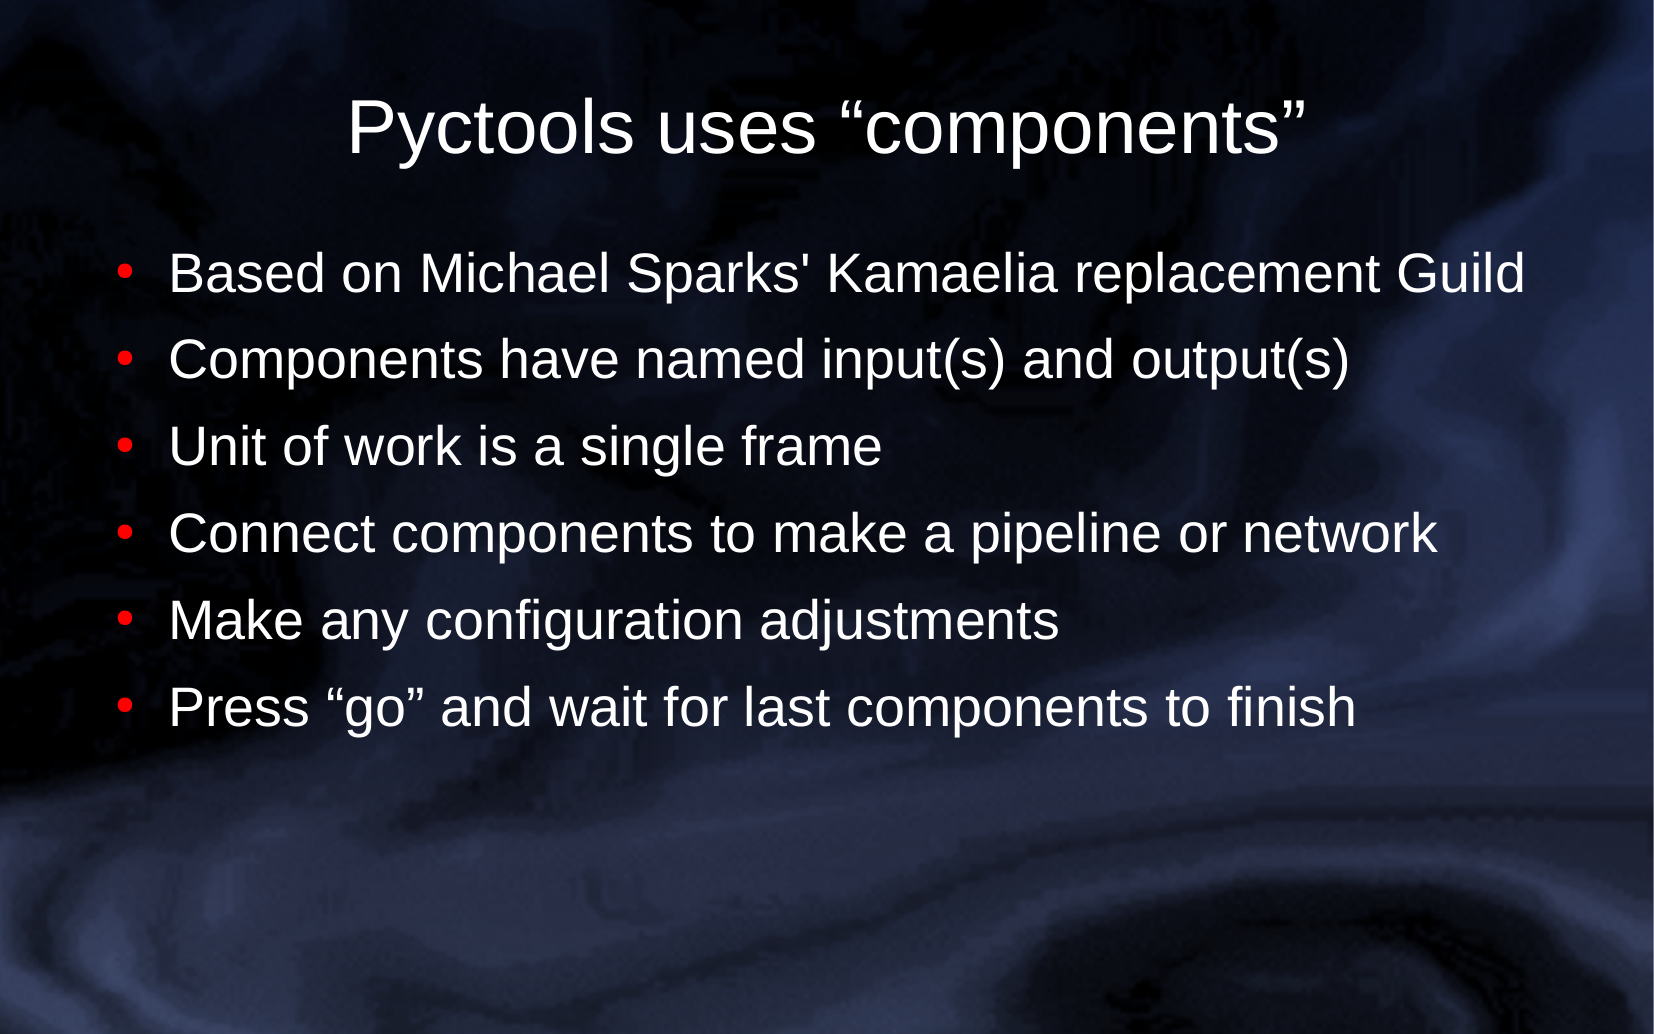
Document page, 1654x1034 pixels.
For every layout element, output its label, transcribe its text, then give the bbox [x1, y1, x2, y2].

picture [0, 0, 1654, 1034]
list Based on Michael Sparks' Kamaelia replacement Guild Components have named input(s) and output(s) Unit of work is a single frame Connect components to make a pipeline or network Make any configuration adjustments Press “go” and wait for last components to finish [82, 241, 1571, 842]
title Pyctools uses “components” [82, 41, 1571, 214]
